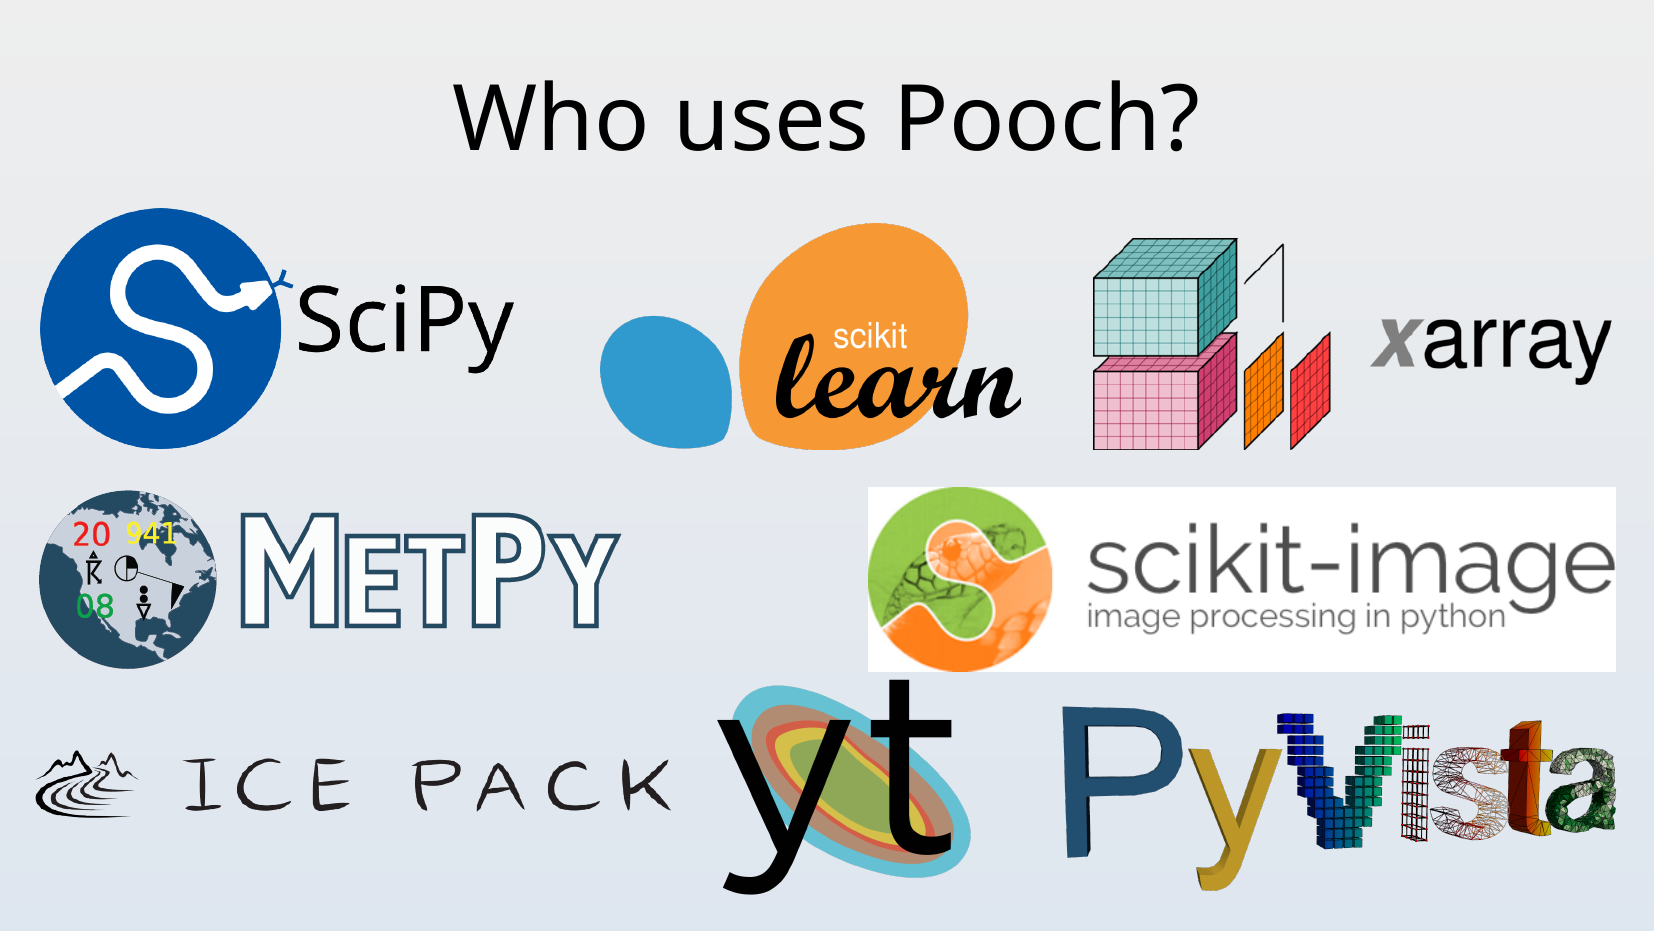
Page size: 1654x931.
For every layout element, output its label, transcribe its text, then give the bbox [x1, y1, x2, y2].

picture [1050, 684, 1626, 901]
picture [714, 674, 976, 901]
picture [600, 223, 1021, 451]
title Who uses Pooch? [82, 37, 1571, 193]
picture [19, 478, 658, 676]
picture [13, 744, 689, 826]
picture [1093, 238, 1654, 451]
picture [40, 208, 514, 449]
picture [868, 487, 1616, 672]
